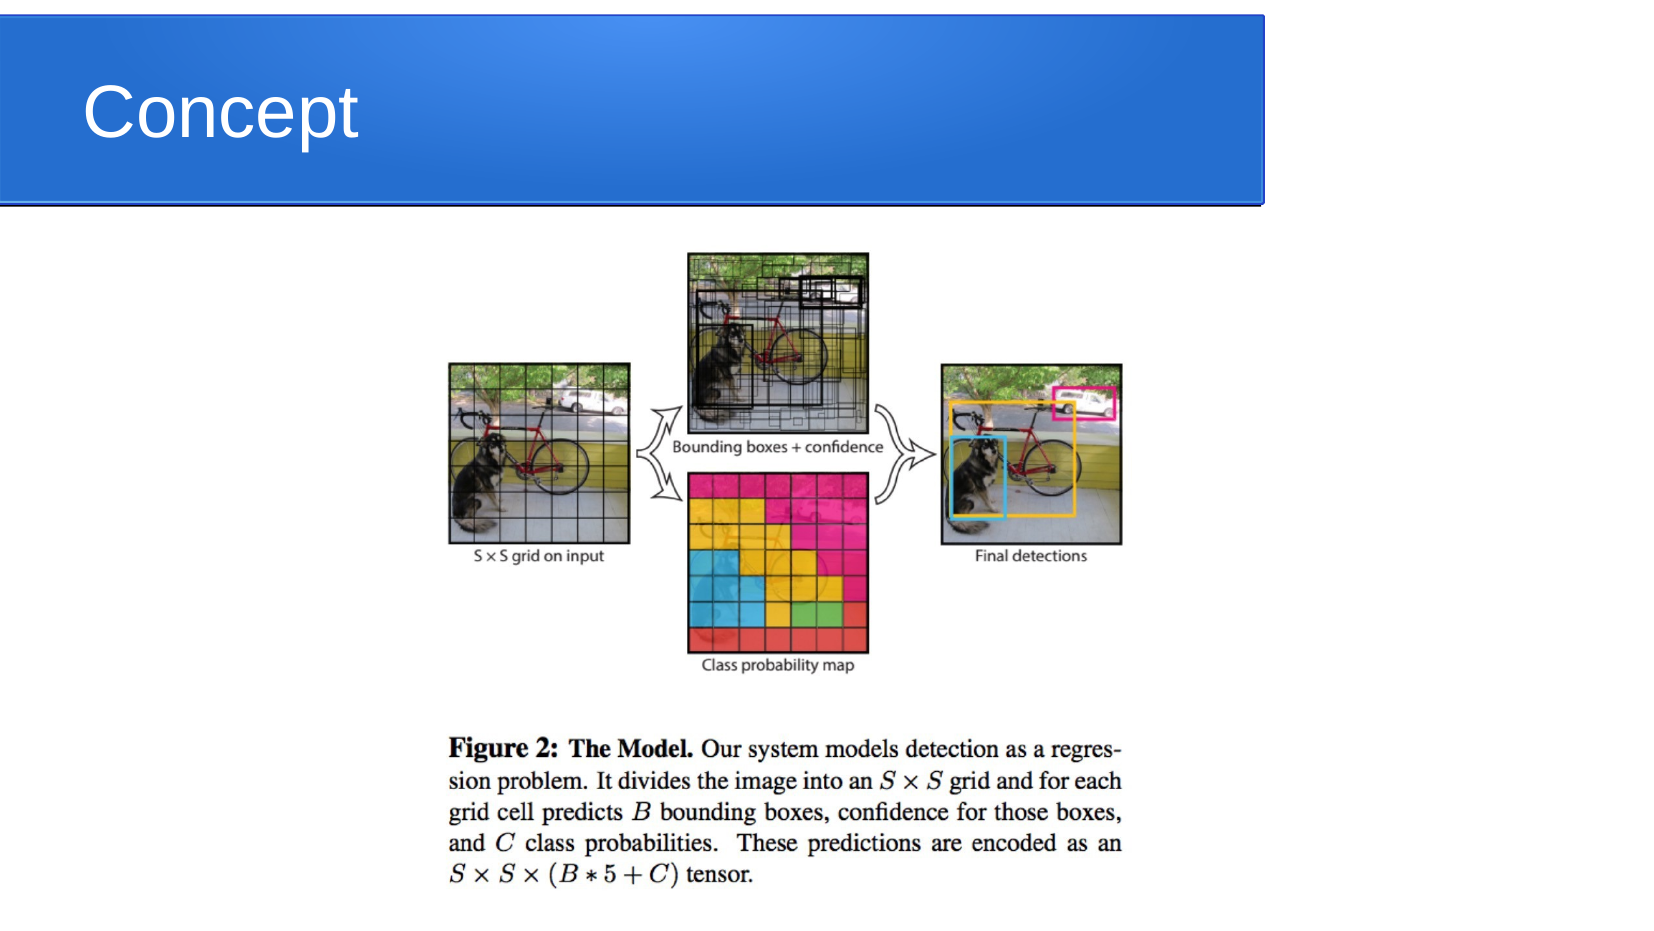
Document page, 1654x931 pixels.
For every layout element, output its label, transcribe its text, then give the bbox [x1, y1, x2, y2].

title Concept [82, 35, 1235, 189]
picture [425, 224, 1173, 898]
